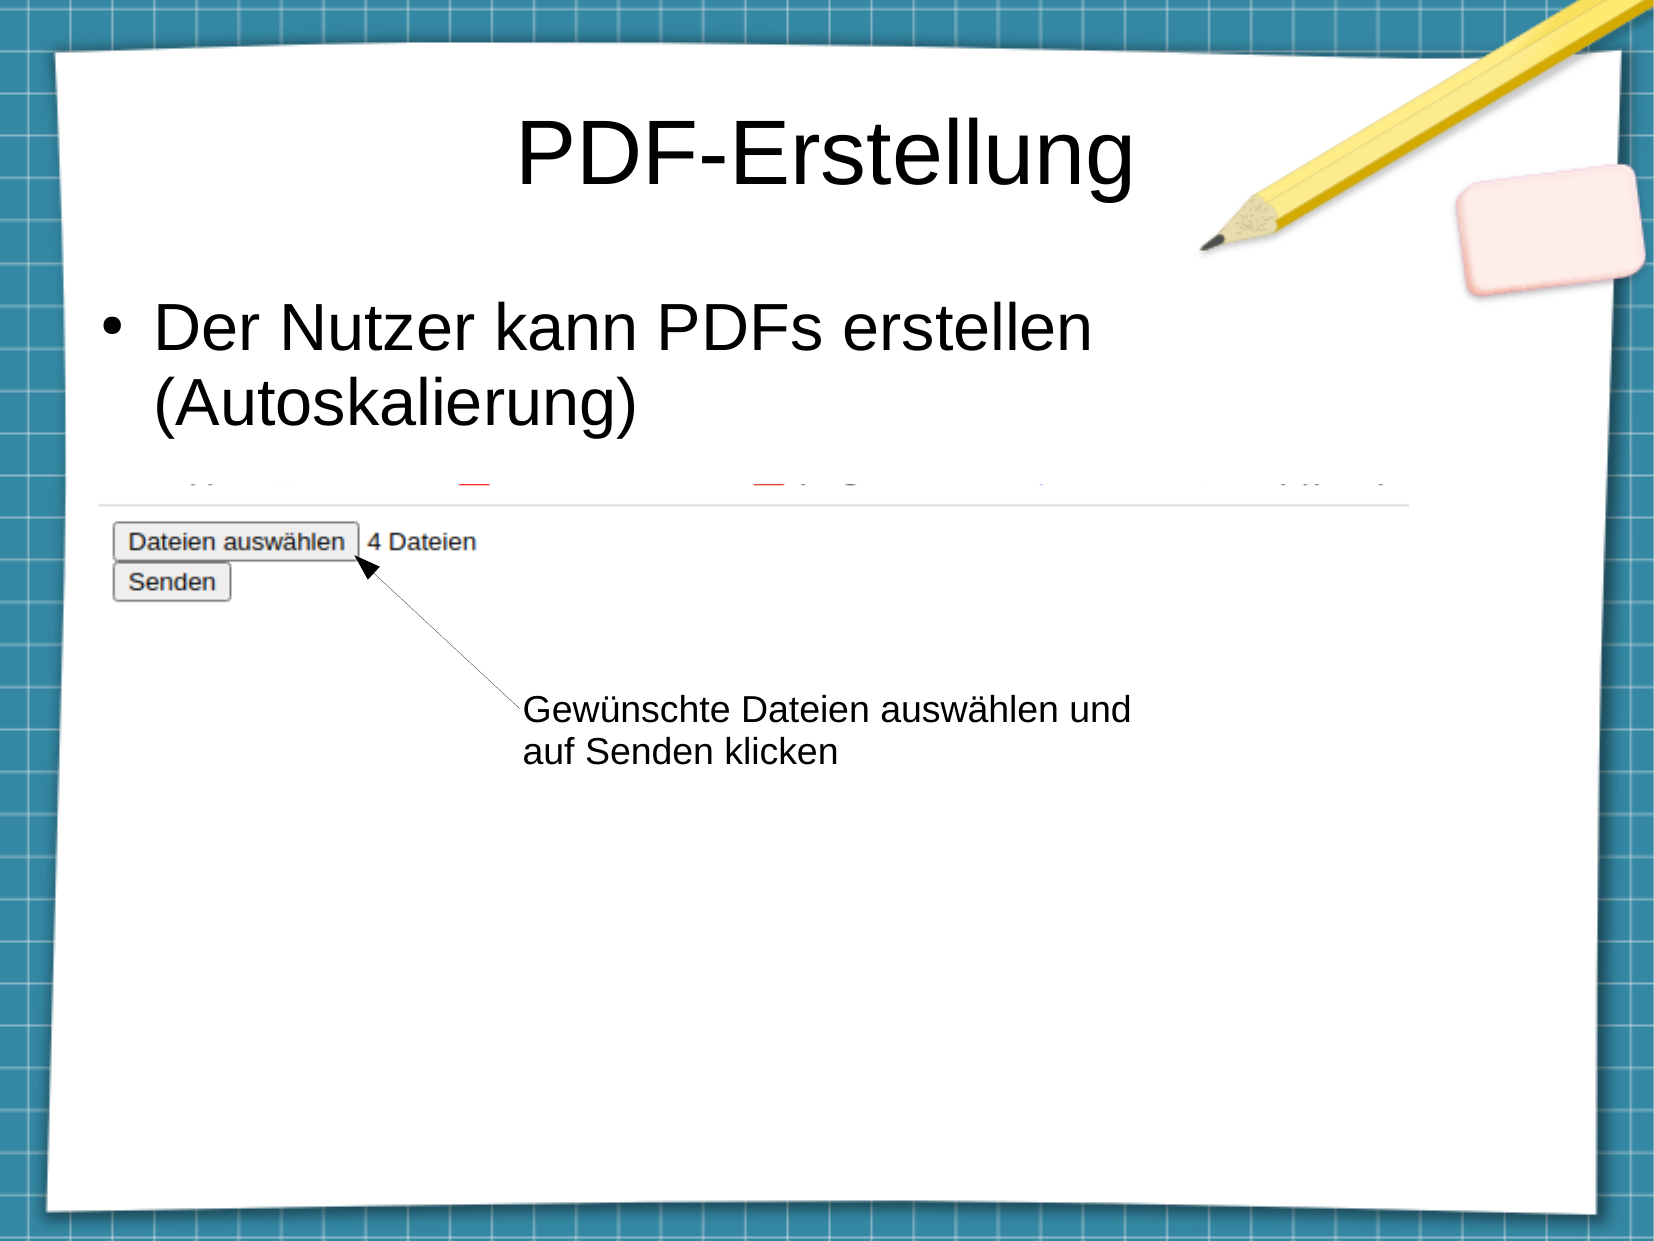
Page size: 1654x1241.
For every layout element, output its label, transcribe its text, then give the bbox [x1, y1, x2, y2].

text_box Gewünschte Dateien auswählen und auf Senden klicken [507, 680, 1205, 780]
title PDF-Erstellung [82, 49, 1571, 257]
picture [0, 0, 1654, 1241]
list Der Nutzer kann PDFs erstellen (Autoskalierung) [82, 290, 1571, 1010]
